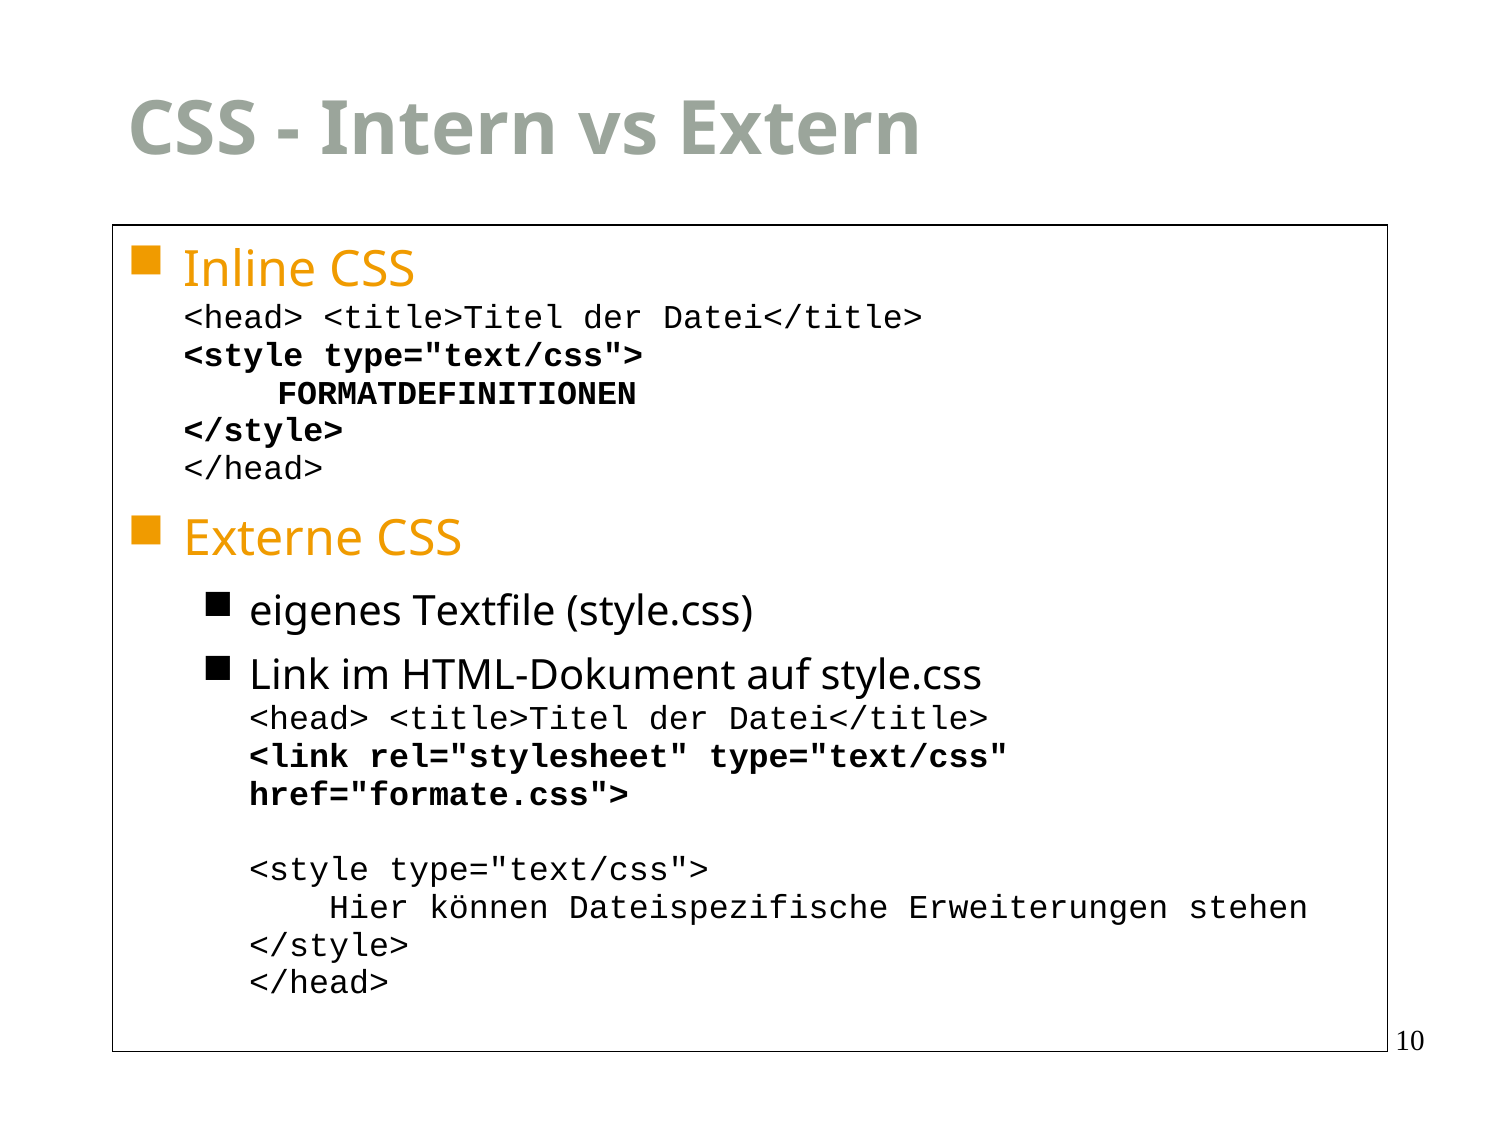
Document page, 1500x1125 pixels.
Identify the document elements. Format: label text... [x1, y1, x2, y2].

list Inline CSS <head> <title>Titel der Datei</title> <style type="text/css"> FORMATDEFINITIONEN </style> </head> Externe CSS eigenes Textfile (style.css) Link im HTML-Dokument auf style.css <head> <title>Titel der Datei</title> <link rel="stylesheet" type="text/css" href="formate.css"> <style type="text/css"> Hier können Dateispezifische Erweiterungen stehen </style> </head> [112, 224, 1388, 1025]
title CSS - Intern vs Extern [112, 71, 1388, 179]
